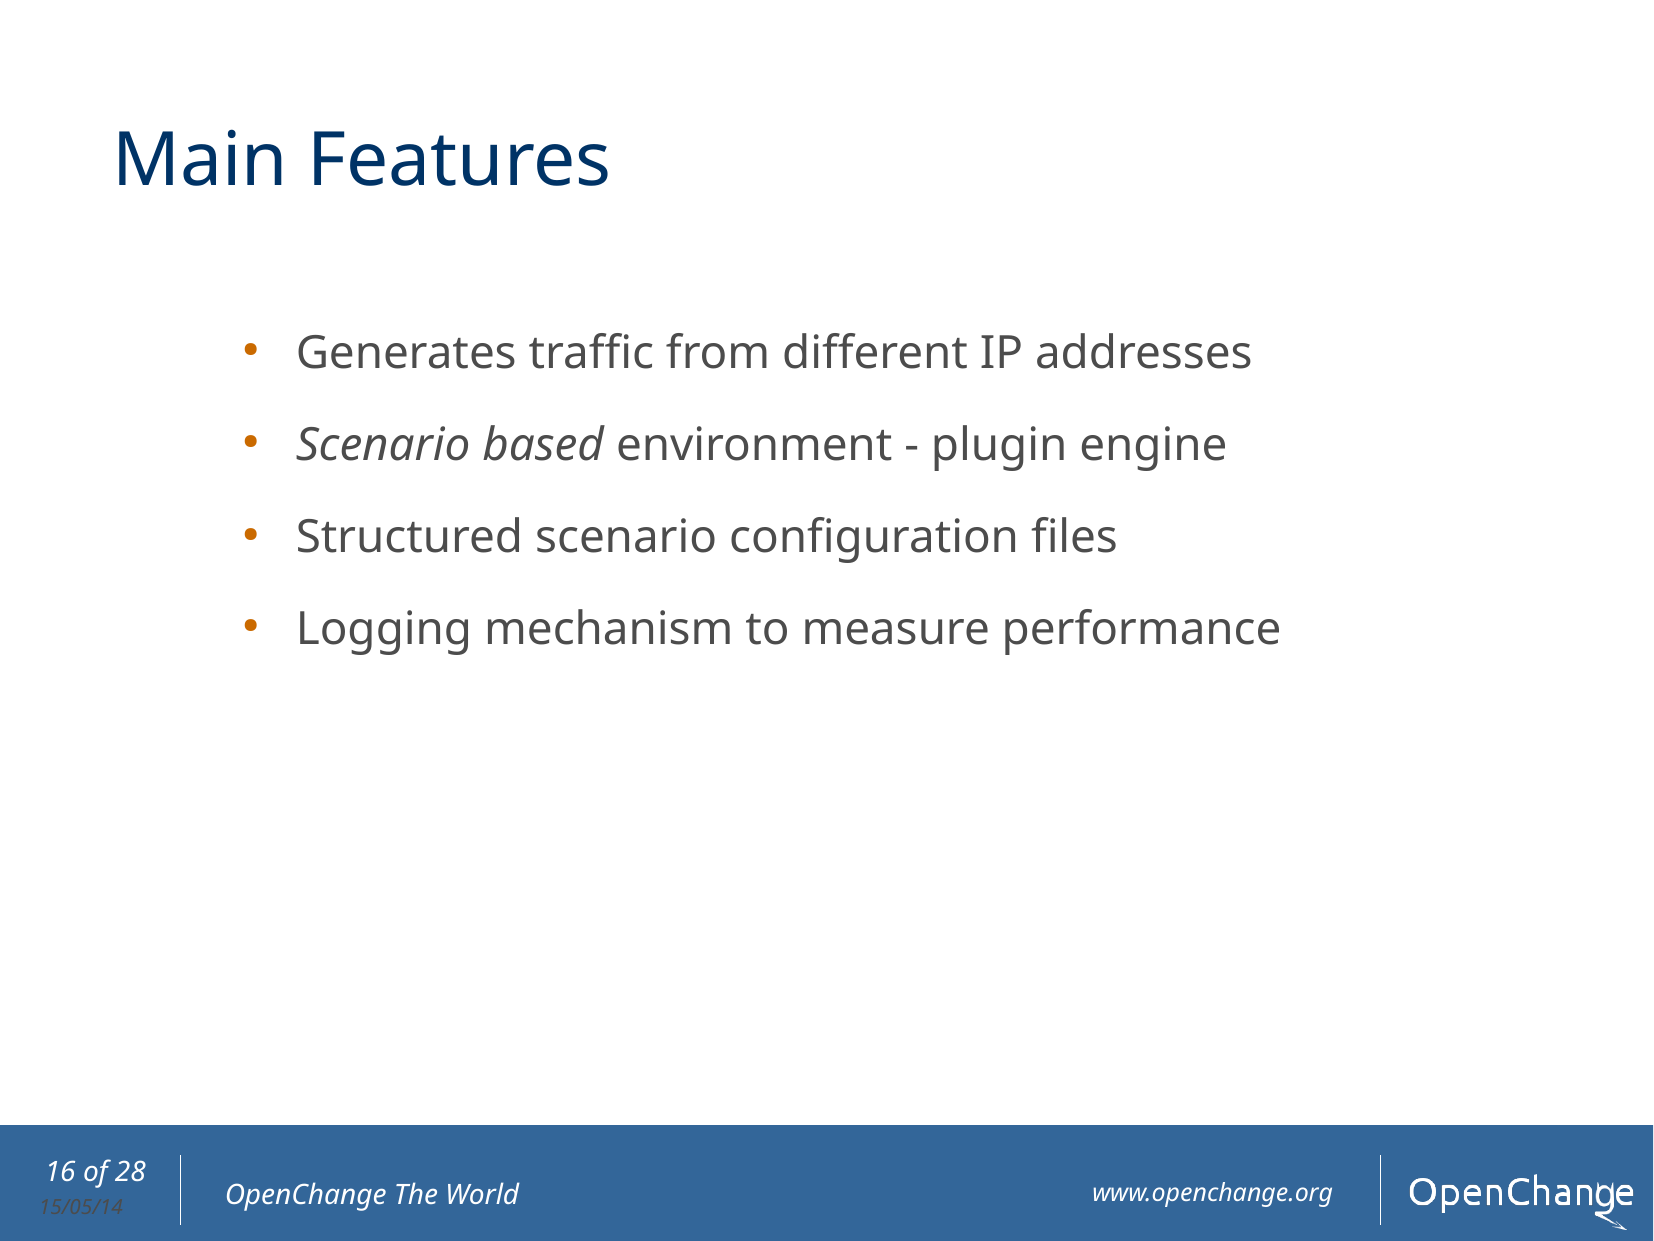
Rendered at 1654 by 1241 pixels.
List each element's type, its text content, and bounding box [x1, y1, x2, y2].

picture [1407, 1167, 1654, 1230]
title Main Features [112, 105, 1523, 208]
list Generates traffic from different IP addresses Scenario based environment - plugin engine Structured scenario configuration files Logging mechanism to measure performance [225, 319, 1486, 1040]
